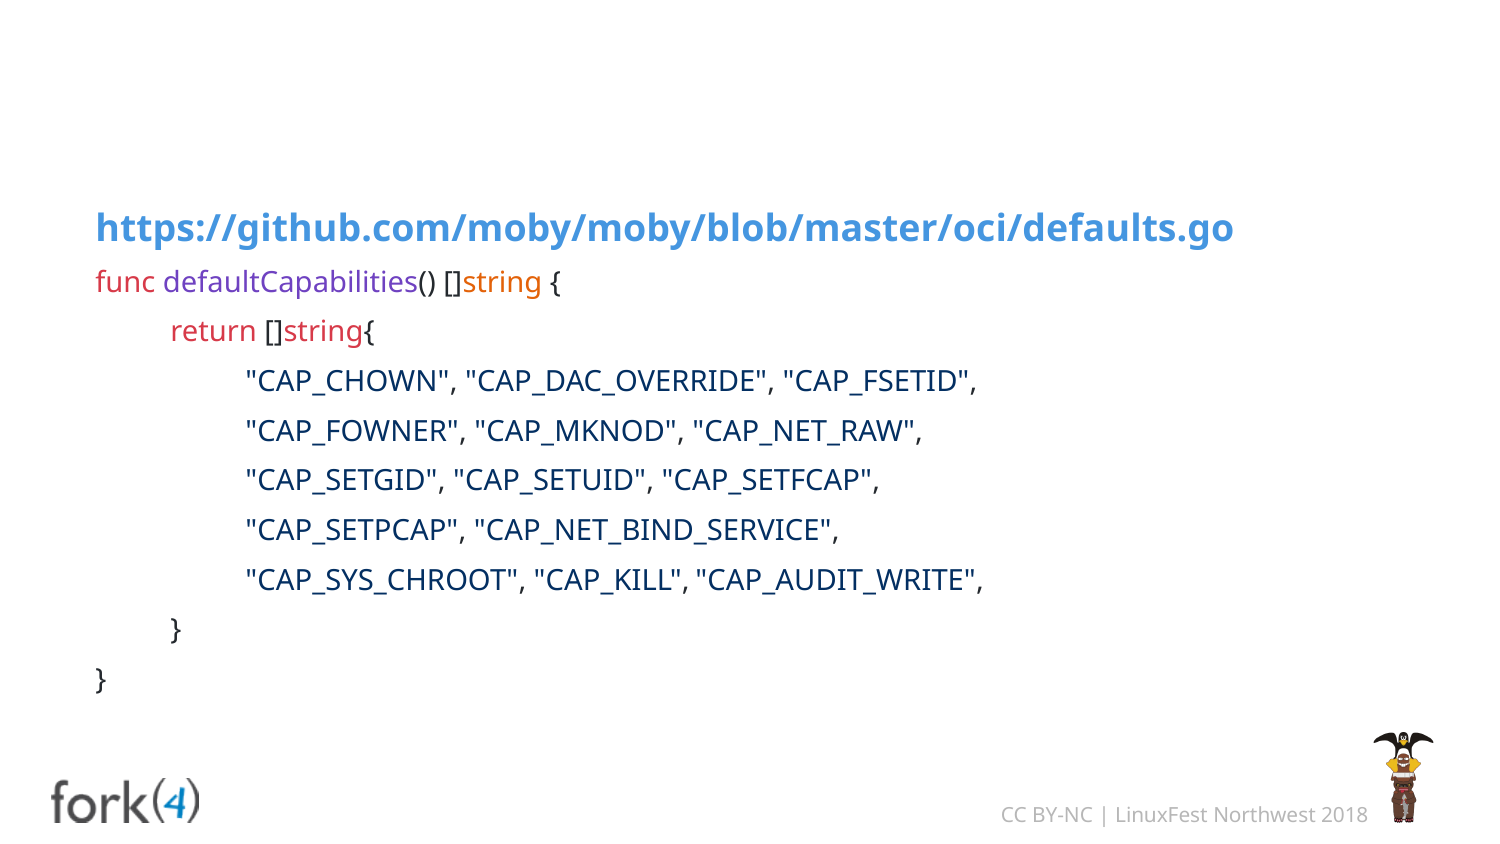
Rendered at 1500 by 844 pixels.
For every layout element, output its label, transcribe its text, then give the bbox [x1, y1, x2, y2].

title https://github.com/moby/moby/blob/master/oci/defaults.go func defaultCapabilities() []string { return []string{ "CAP_CHOWN", "CAP_DAC_OVERRIDE", "CAP_FSETID", "CAP_FOWNER", "CAP_MKNOD", "CAP_NET_RAW", "CAP_SETGID", "CAP_SETUID", "CAP_SETFCAP", "CAP_SETPCAP", "CAP_NET_BIND_SERVICE", "CAP_SYS_CHROOT", "CAP_KILL", "CAP_AUDIT_WRITE", } } [80, 73, 1431, 745]
picture [51, 778, 199, 823]
picture [1358, 732, 1449, 823]
